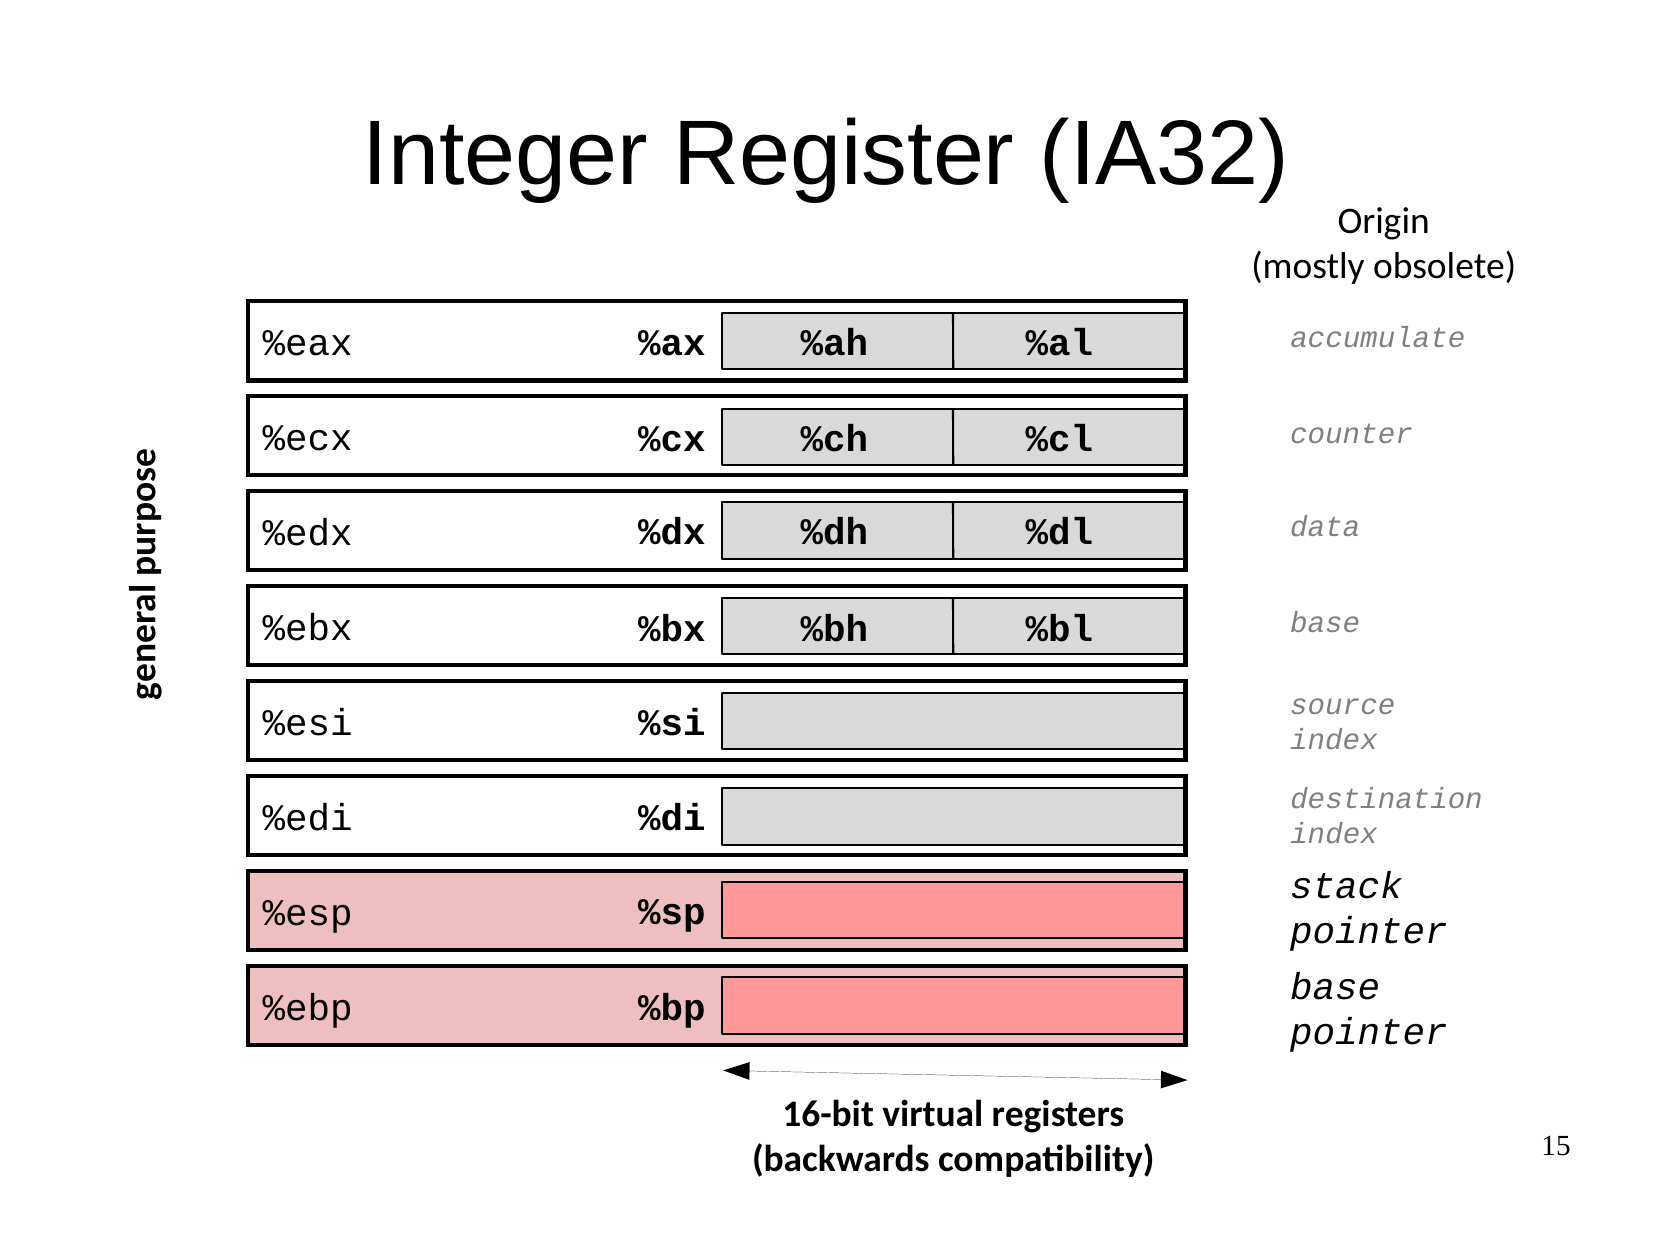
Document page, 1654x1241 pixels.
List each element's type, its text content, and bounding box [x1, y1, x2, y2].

text_box [955, 502, 1010, 559]
text_box general purpose [110, 433, 171, 716]
text_box %ax [623, 310, 721, 371]
text_box base [1275, 596, 1376, 647]
text_box %di [623, 785, 721, 846]
text_box %edi [247, 776, 1186, 856]
text_box %cl [1010, 406, 1109, 467]
text_box %bp [623, 975, 721, 1036]
title Integer Register (IA32) [82, 49, 1571, 257]
text_box counter [1275, 406, 1428, 457]
text_box [955, 313, 1010, 370]
text_box 16-bit virtual registers (backwards compatibility) [737, 1081, 1170, 1187]
text_box %dx [623, 499, 721, 560]
text_box [1109, 313, 1185, 370]
text_box %ch [785, 406, 884, 467]
text_box [1109, 408, 1185, 466]
text_box %dh [785, 499, 884, 560]
text_box %ecx [247, 396, 1186, 476]
text_box source index [1275, 677, 1428, 763]
text_box [884, 597, 1010, 655]
text_box Origin (mostly obsolete) [1236, 189, 1531, 294]
text_box %al [1010, 310, 1109, 371]
text_box [884, 408, 1010, 466]
text_box [721, 597, 785, 655]
text_box [721, 502, 785, 559]
text_box %esi [247, 681, 1186, 761]
text_box %bl [1010, 596, 1109, 657]
text_box [884, 313, 952, 370]
text_box %cx [623, 406, 721, 467]
text_box [721, 977, 1185, 1034]
text_box [1109, 502, 1185, 559]
text_box data [1275, 499, 1376, 550]
text_box [721, 408, 785, 466]
text_box destination index [1275, 772, 1498, 858]
text_box accumulate [1275, 310, 1481, 361]
text_box %ebx [247, 586, 1186, 666]
text_box %si [623, 690, 721, 751]
text_box [721, 881, 1185, 938]
text_box %bx [623, 596, 721, 657]
text_box %edx [247, 491, 1186, 571]
text_box %ah [785, 310, 884, 371]
text_box %esp [247, 871, 1186, 951]
text_box %sp [623, 879, 721, 940]
text_box base pointer [1275, 954, 1463, 1060]
text_box %ebp [247, 966, 1186, 1046]
text_box [884, 502, 952, 559]
text_box %eax [247, 301, 1186, 381]
text_box [721, 313, 785, 370]
text_box stack pointer [1275, 853, 1463, 954]
text_box [1109, 597, 1185, 655]
text_box %dl [1010, 499, 1109, 560]
text_box [721, 788, 1185, 845]
text_box [721, 692, 1185, 749]
text_box %bh [785, 596, 884, 657]
